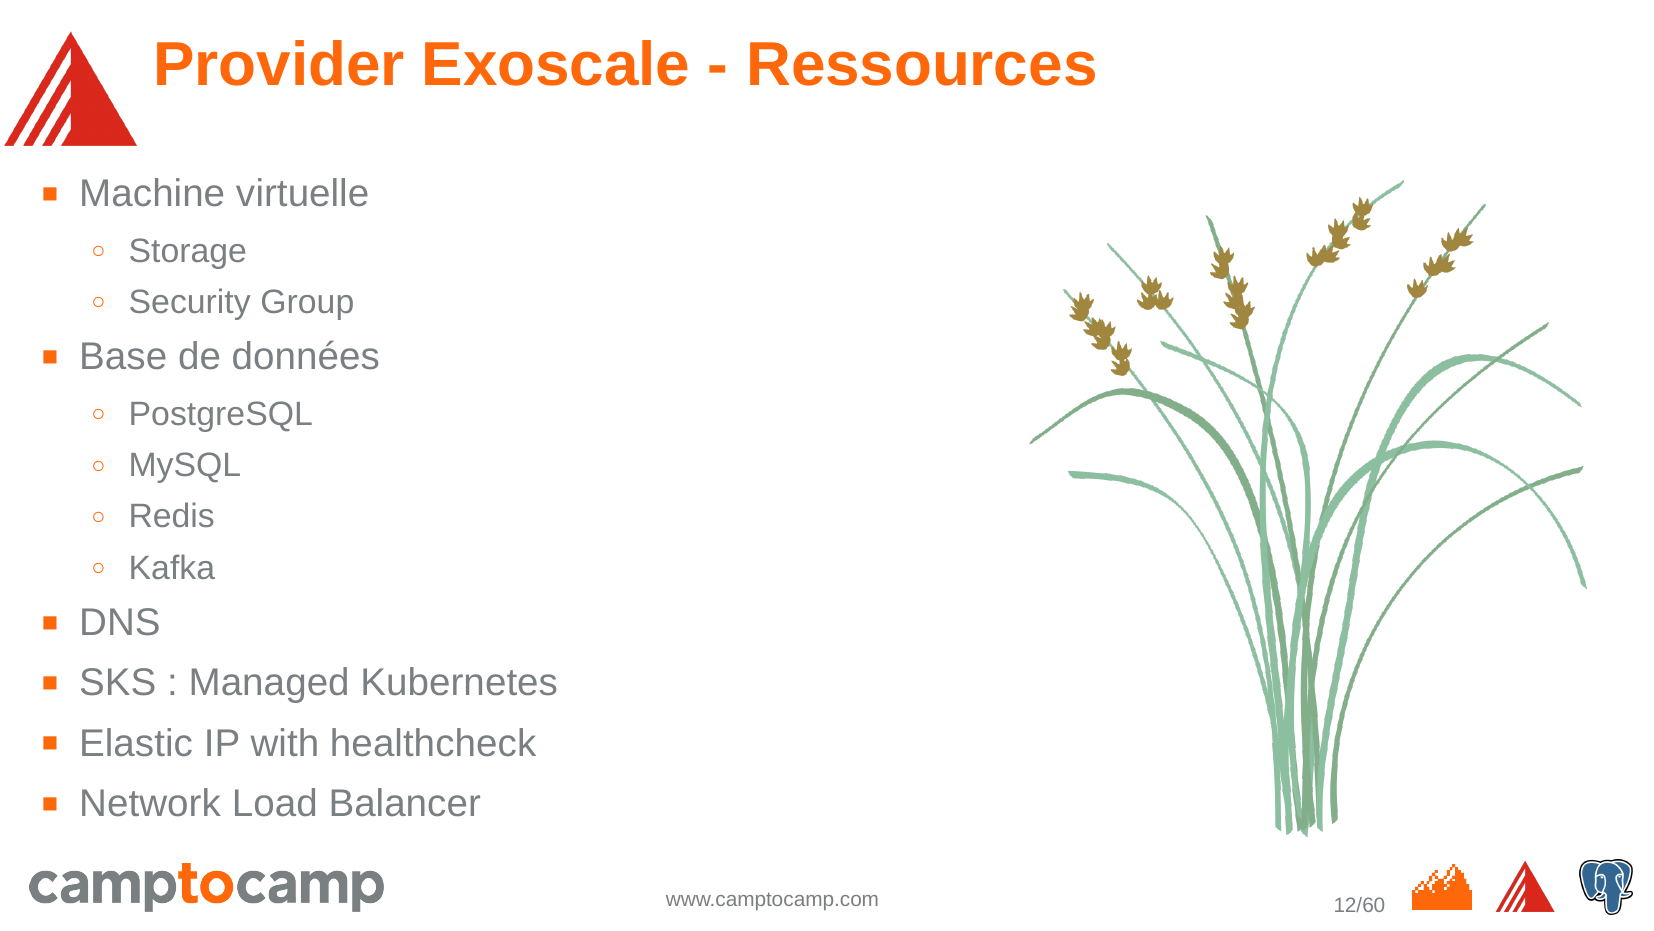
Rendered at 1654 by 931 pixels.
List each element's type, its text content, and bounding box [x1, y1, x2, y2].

picture [3, 21, 140, 157]
picture [1025, 176, 1595, 843]
list Machine virtuelle Storage Security Group Base de données PostgreSQL MySQL Redis Kafka DNS SKS : Managed Kubernetes Elastic IP with healthcheck Network Load Balancer [29, 171, 1625, 827]
picture [29, 863, 384, 912]
title Provider Exoscale - Ressources [153, 29, 1394, 156]
picture [1495, 856, 1556, 917]
picture [1579, 859, 1633, 915]
picture [1412, 864, 1472, 910]
